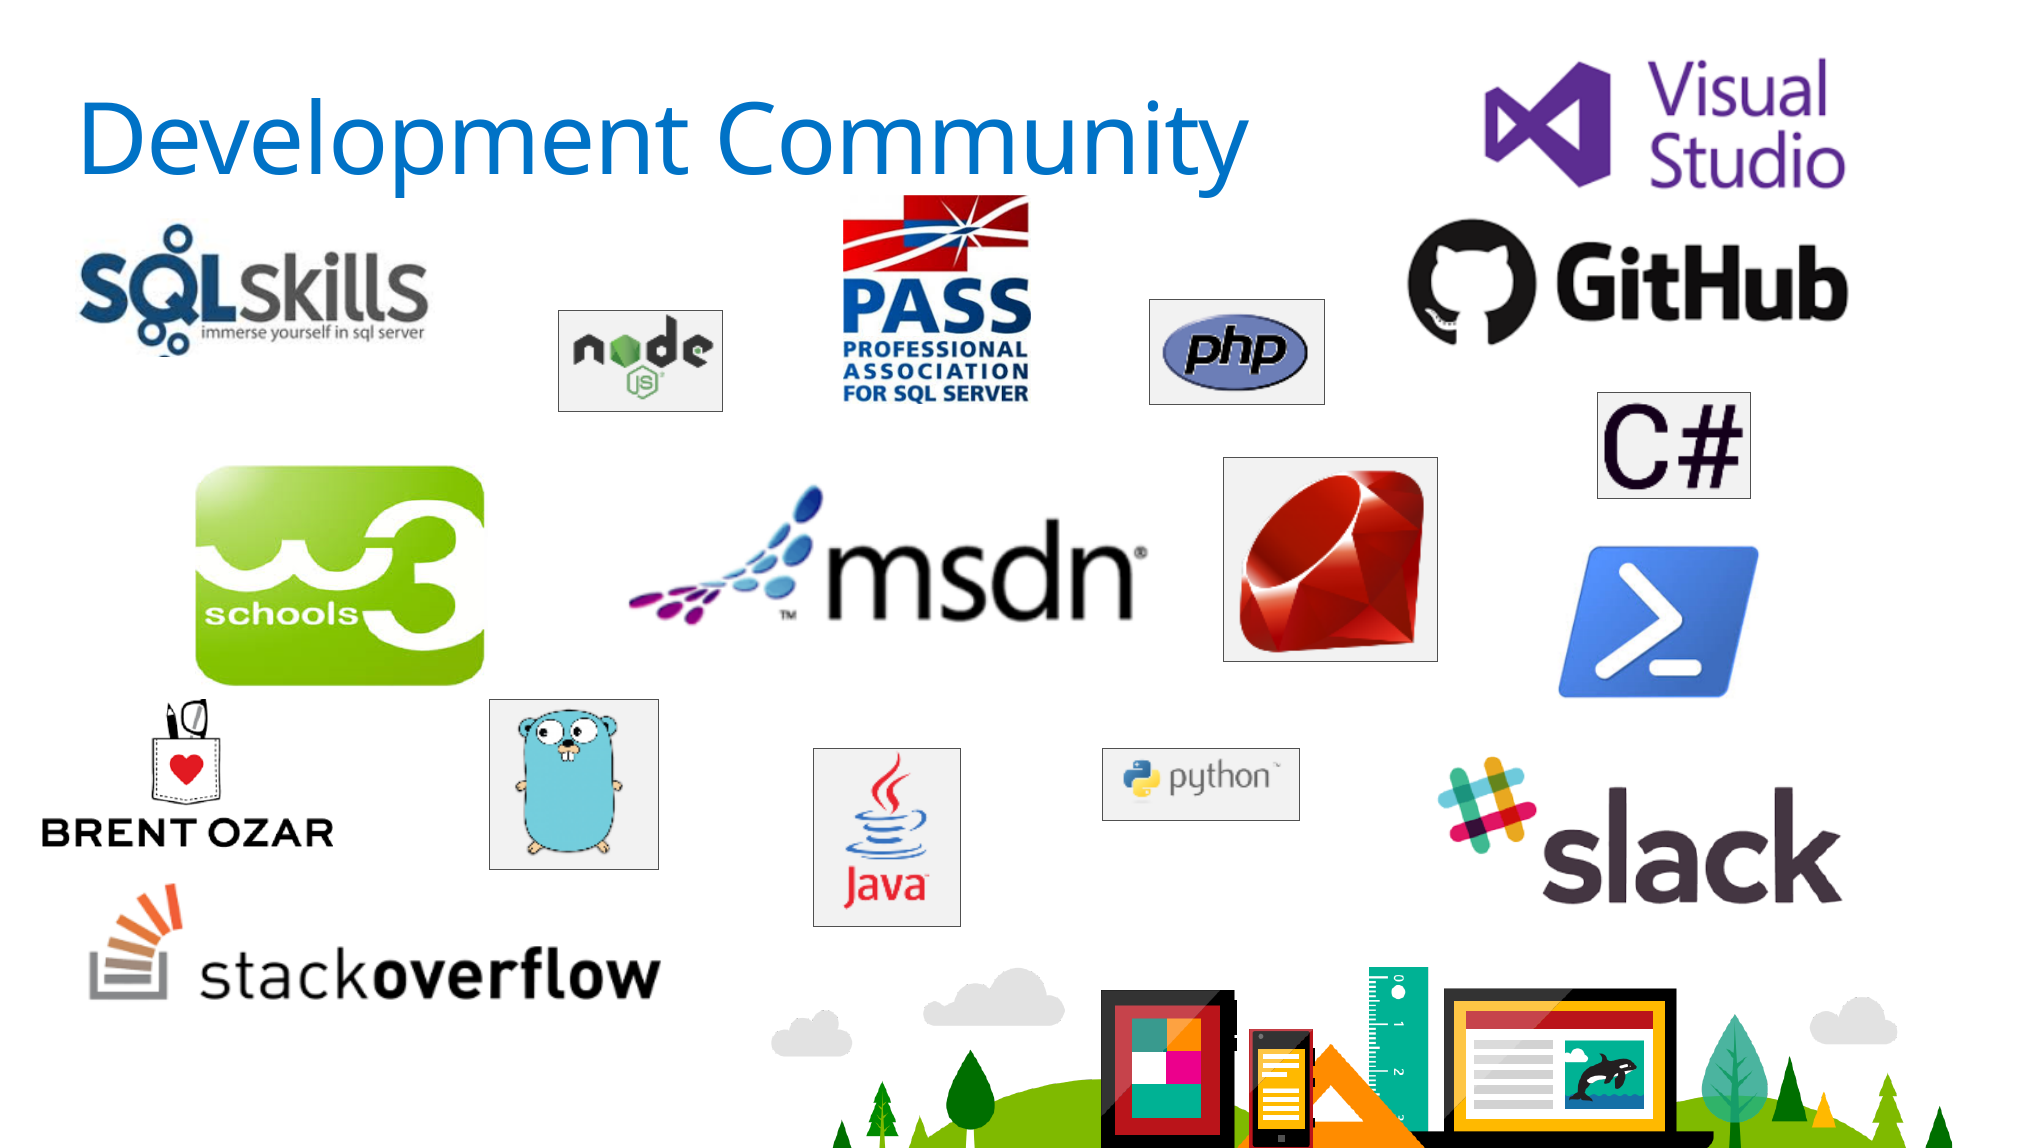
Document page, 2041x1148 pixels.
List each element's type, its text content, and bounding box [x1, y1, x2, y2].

picture [1550, 541, 1765, 703]
picture [195, 465, 490, 687]
picture [1396, 213, 1855, 355]
picture [39, 699, 335, 850]
title Development Community [60, 60, 1980, 210]
picture [70, 213, 435, 358]
picture [70, 876, 672, 1014]
picture [558, 310, 723, 412]
picture [837, 187, 1036, 409]
picture [1435, 748, 1853, 911]
picture [1102, 748, 1300, 821]
picture [1597, 392, 1751, 499]
picture [1149, 299, 1325, 405]
picture [620, 465, 1155, 643]
picture [813, 748, 961, 927]
picture [489, 699, 659, 870]
picture [1478, 55, 1850, 200]
picture [1223, 457, 1438, 662]
